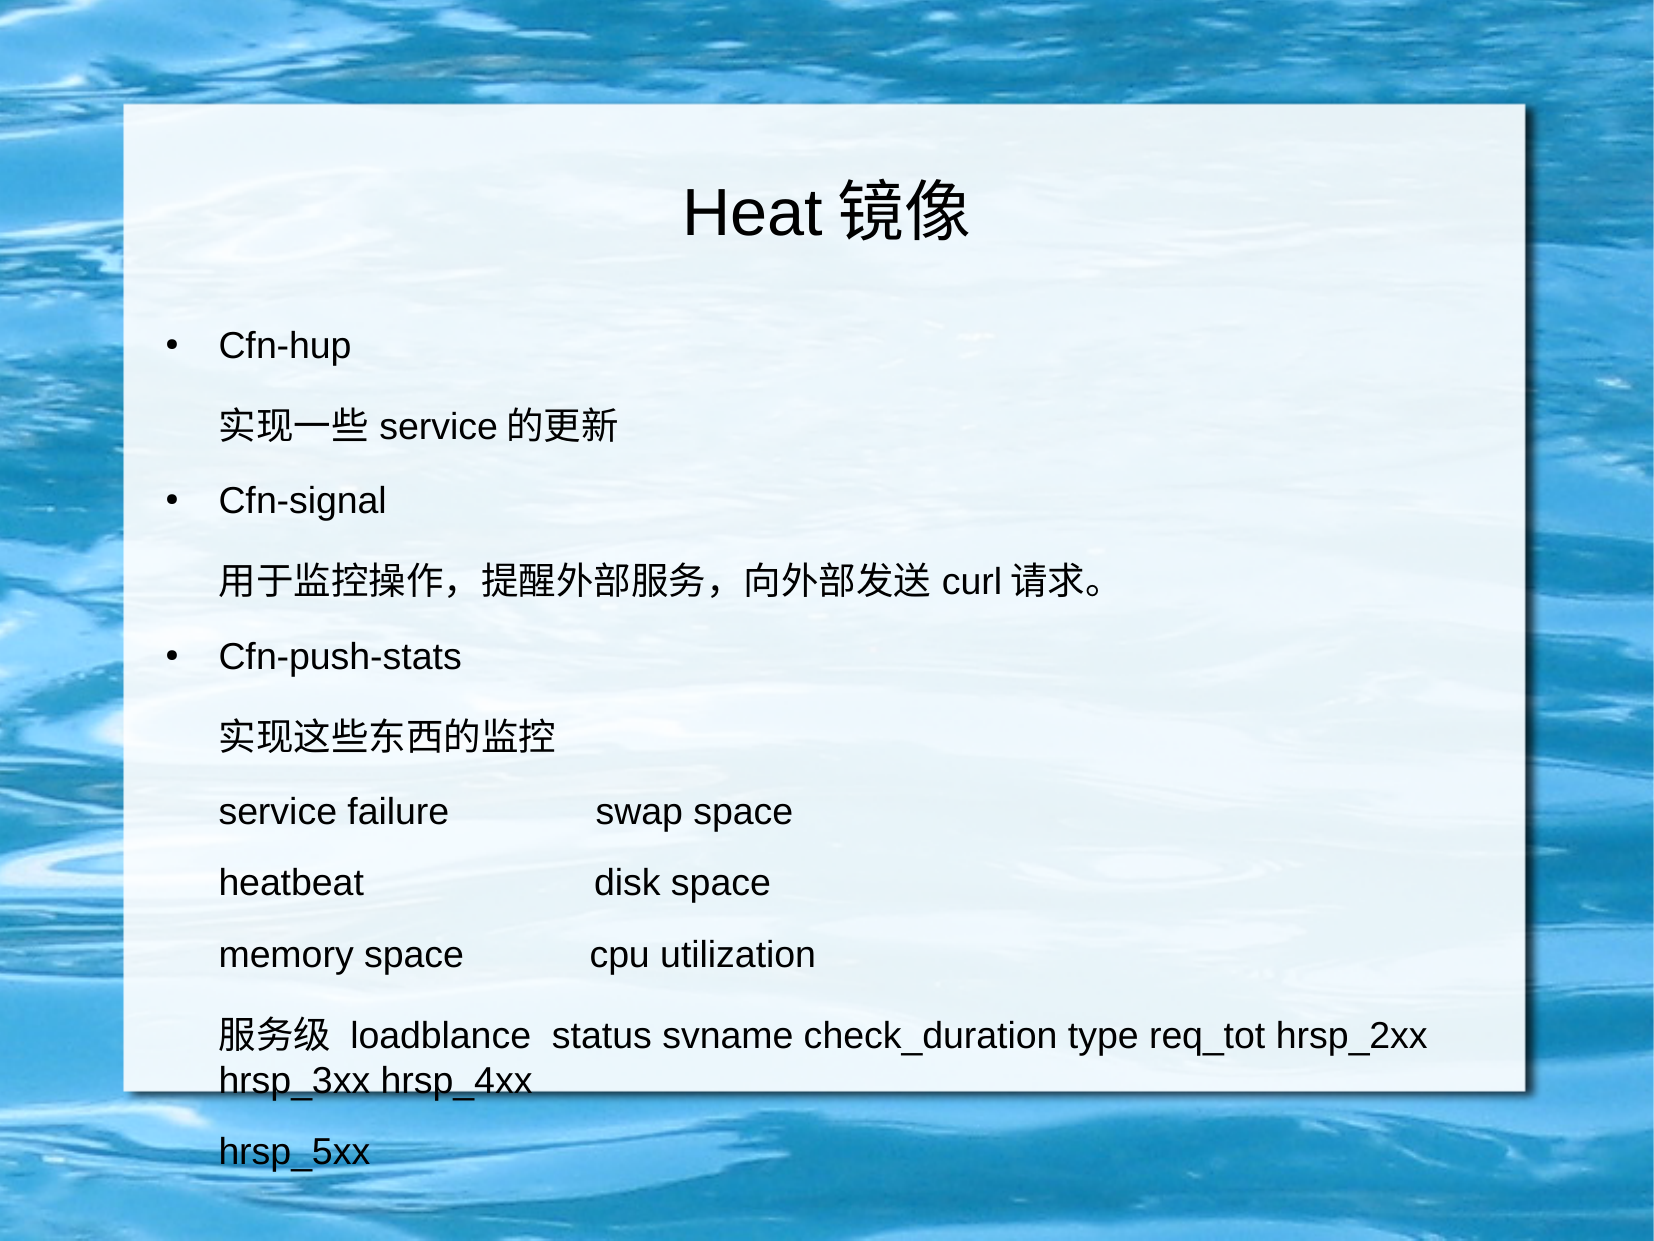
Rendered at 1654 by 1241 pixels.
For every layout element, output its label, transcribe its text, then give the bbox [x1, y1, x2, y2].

picture [0, 0, 1654, 1241]
list Cfn-hup 实现一些service的更新 Cfn-signal 用于监控操作，提醒外部服务，向外部发送curl请求。 Cfn-push-stats 实现这些东西的监控 service failure swap space heatbeat disk space memory space cpu utilization 服务级 loadblance status svname check_duration type req_tot hrsp_2xx hrsp_3xx hrsp_4xx hrsp_5xx [147, 324, 1506, 1131]
title Heat镜像 [147, 118, 1506, 296]
